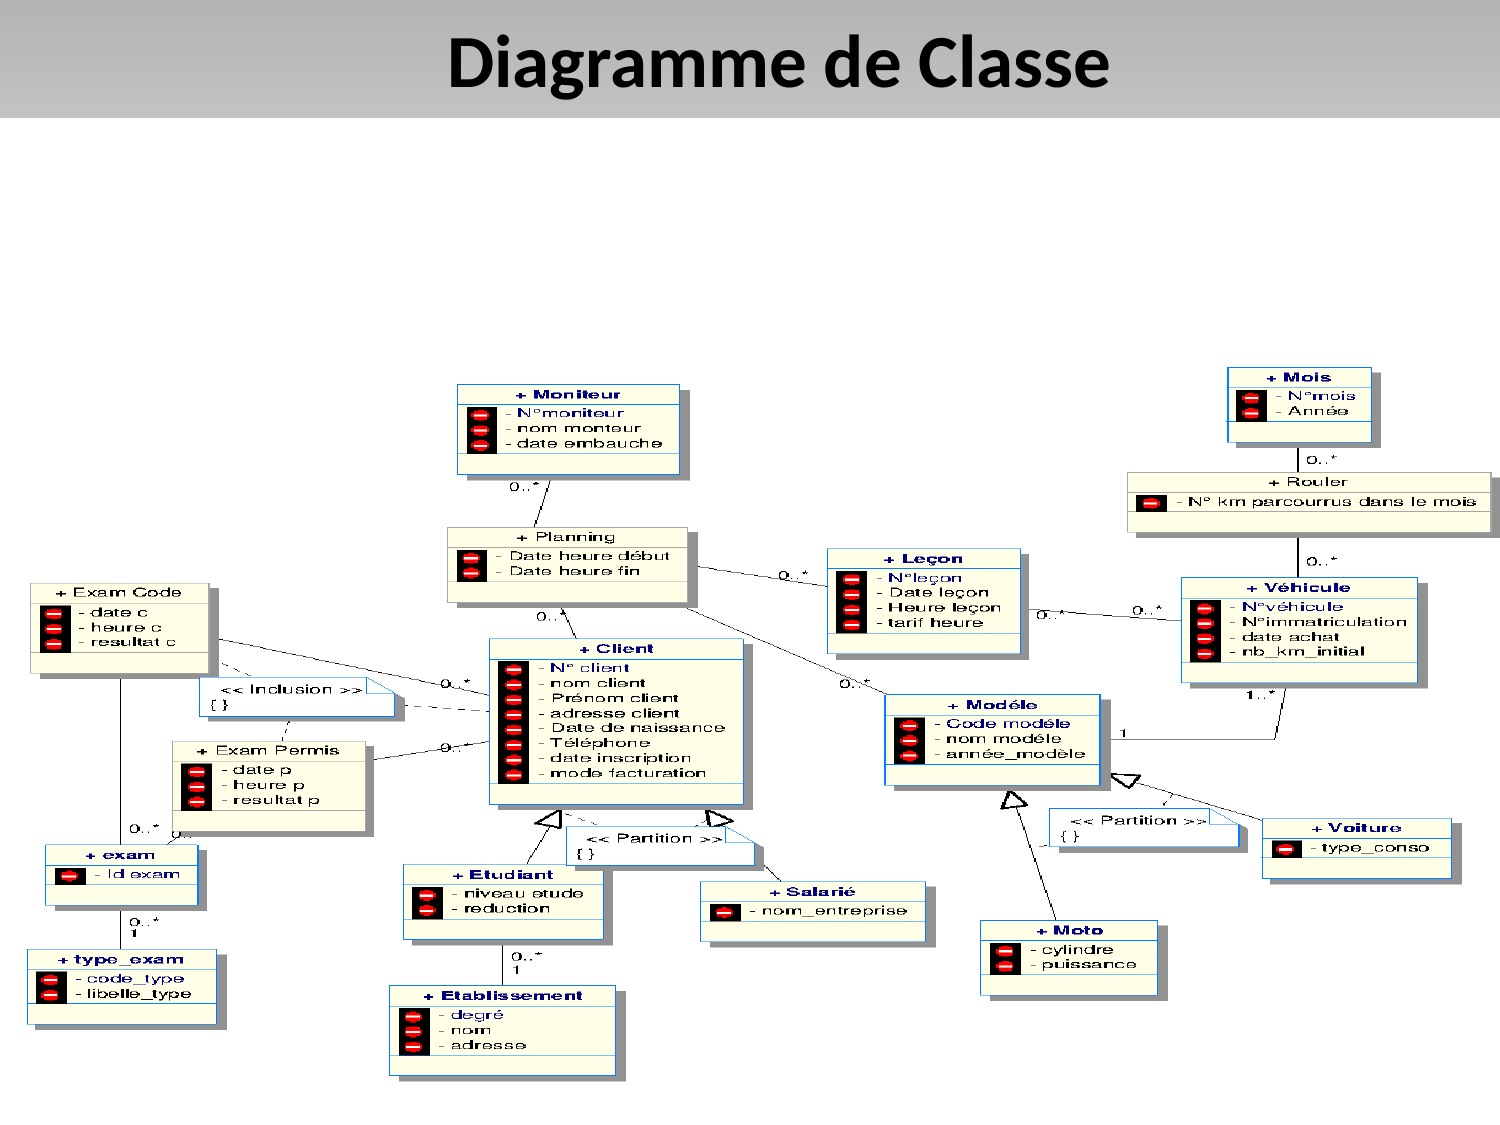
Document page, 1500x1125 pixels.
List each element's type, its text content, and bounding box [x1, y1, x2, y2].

picture [0, 118, 1500, 1125]
title Diagramme de Classe [142, 0, 1418, 118]
